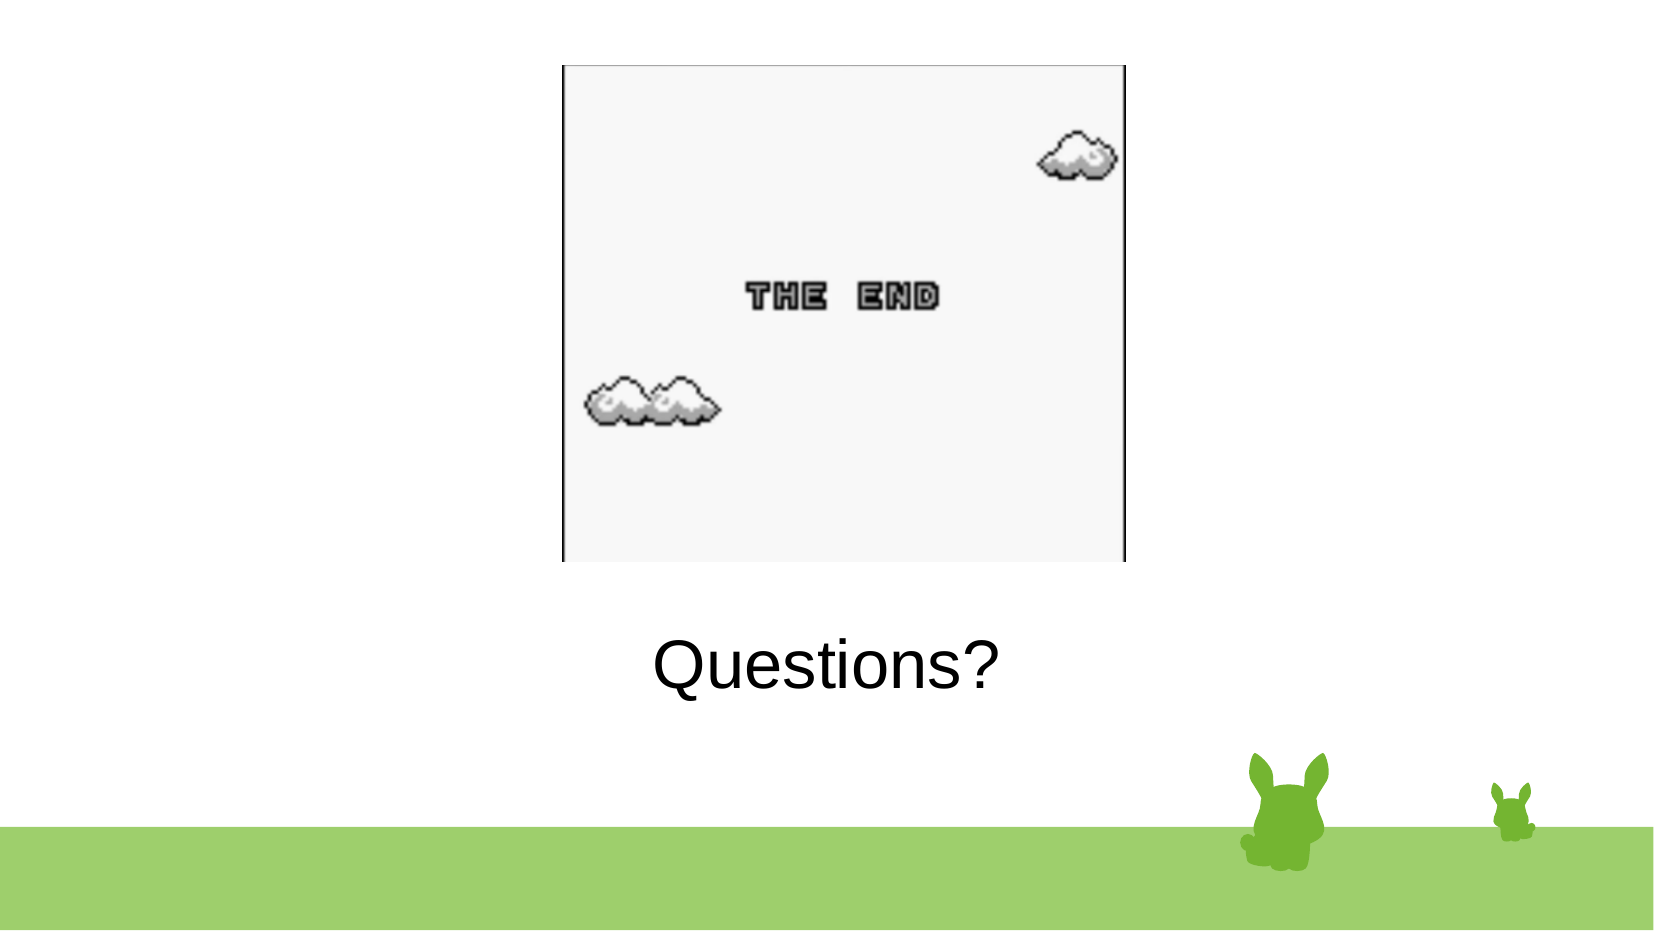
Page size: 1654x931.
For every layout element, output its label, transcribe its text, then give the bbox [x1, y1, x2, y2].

picture [562, 65, 1126, 562]
title Questions? [88, 590, 1565, 739]
